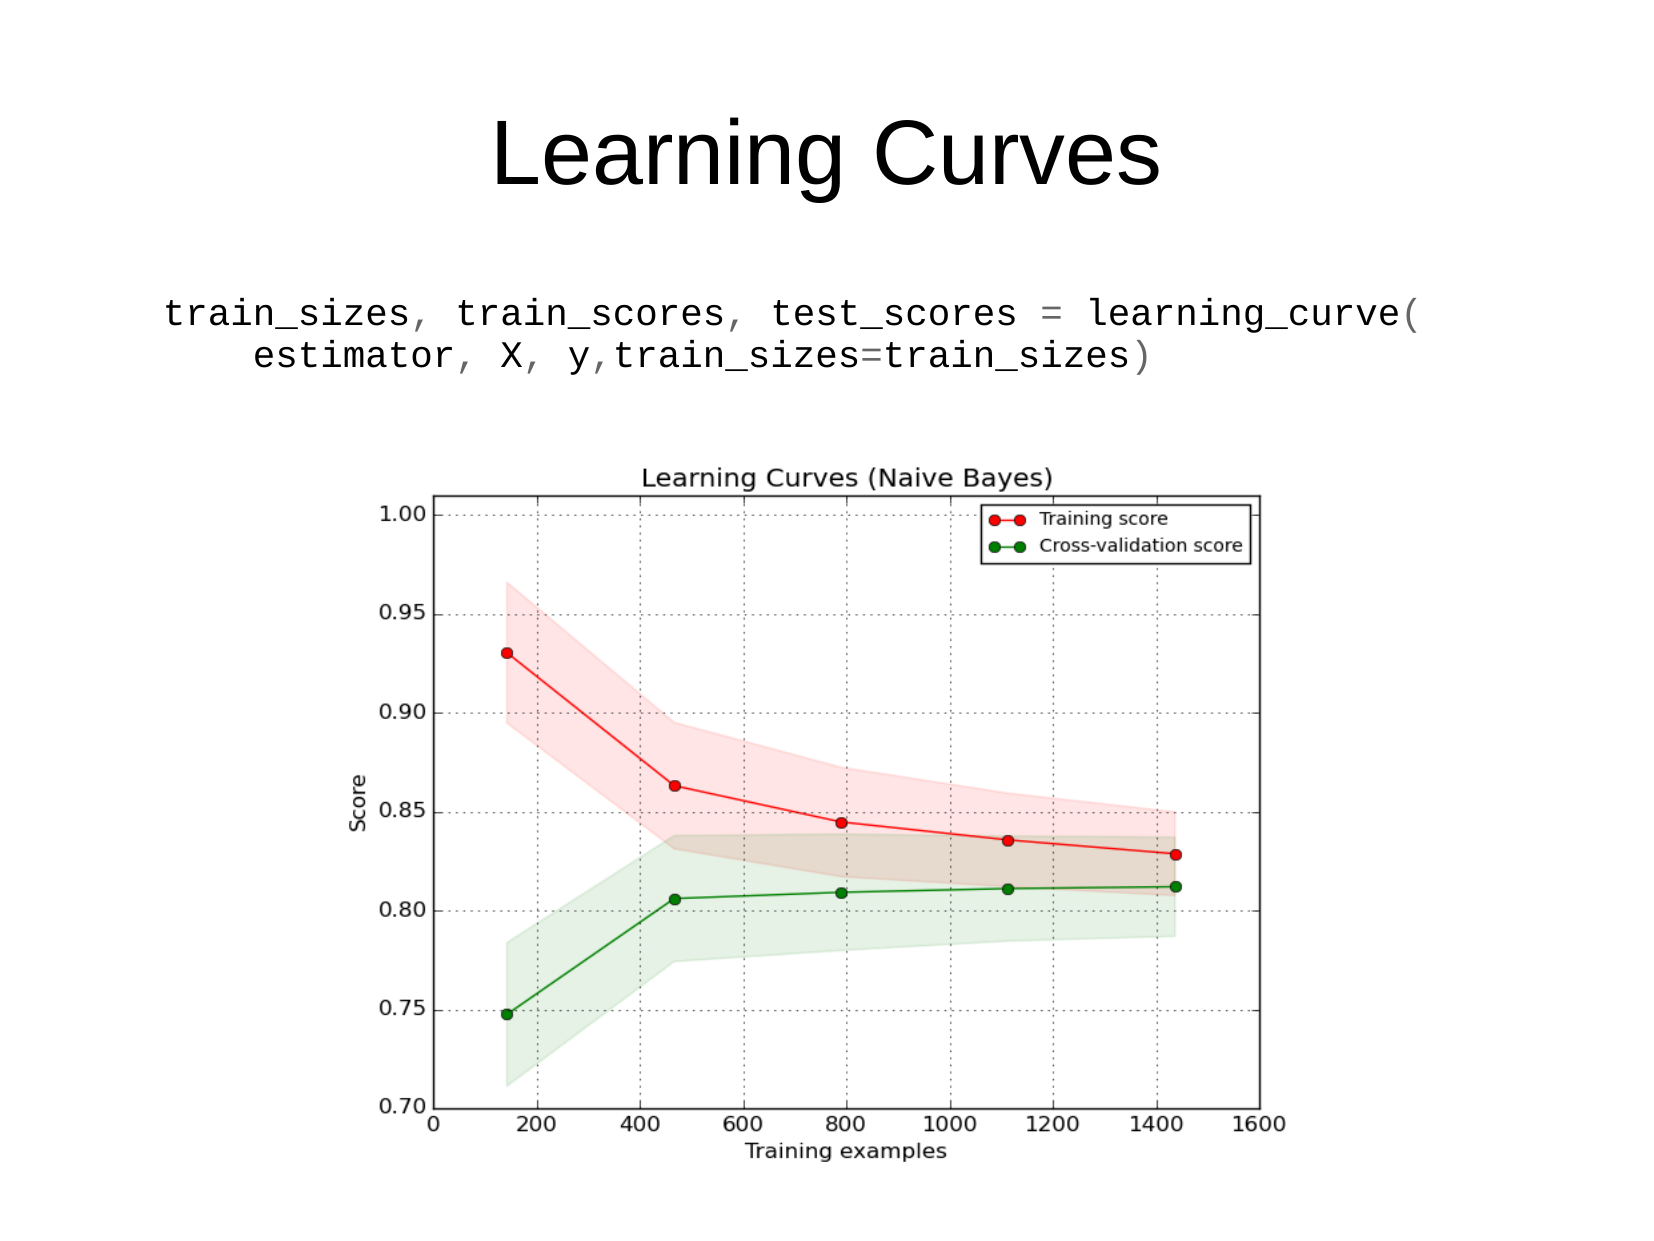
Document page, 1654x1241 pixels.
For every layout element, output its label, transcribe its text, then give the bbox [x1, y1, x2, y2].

title Learning Curves [82, 49, 1571, 257]
picture [300, 419, 1366, 1186]
text_box train_sizes, train_scores, test_scores = learning_curve( estimator, X, y,train_sizes=train_sizes) [162, 293, 1561, 380]
